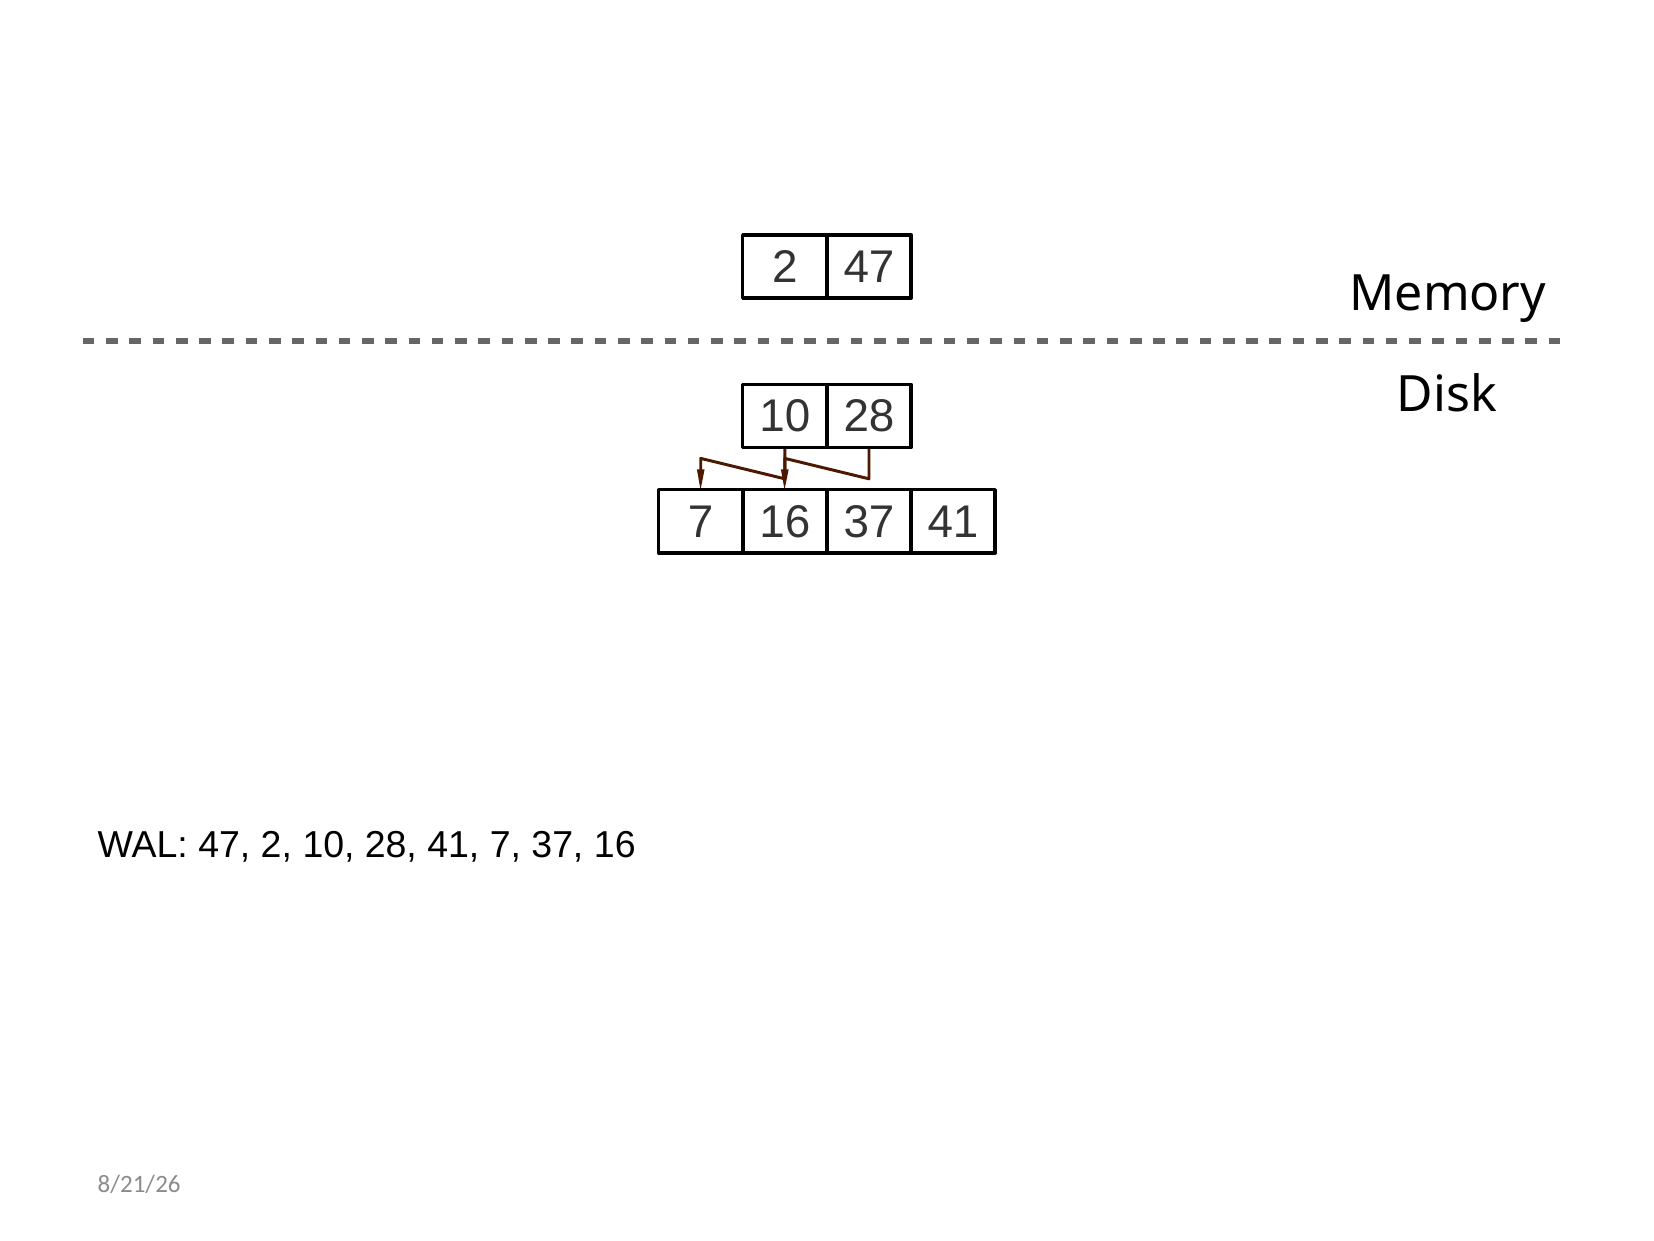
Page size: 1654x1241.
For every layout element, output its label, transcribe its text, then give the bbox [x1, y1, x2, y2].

text_box Disk [1381, 350, 1534, 452]
text_box 16 [742, 489, 826, 553]
text_box 28 [826, 384, 912, 448]
text_box 2 [742, 234, 826, 298]
text_box WAL: 47, 2, 10, 28, 41, 7, 37, 16 [82, 815, 1501, 892]
text_box 10 [742, 384, 826, 448]
text_box 7 [658, 489, 742, 553]
text_box 41 [910, 489, 996, 553]
text_box 47 [826, 234, 912, 298]
text_box Memory [1334, 249, 1590, 351]
text_box 37 [826, 489, 910, 553]
